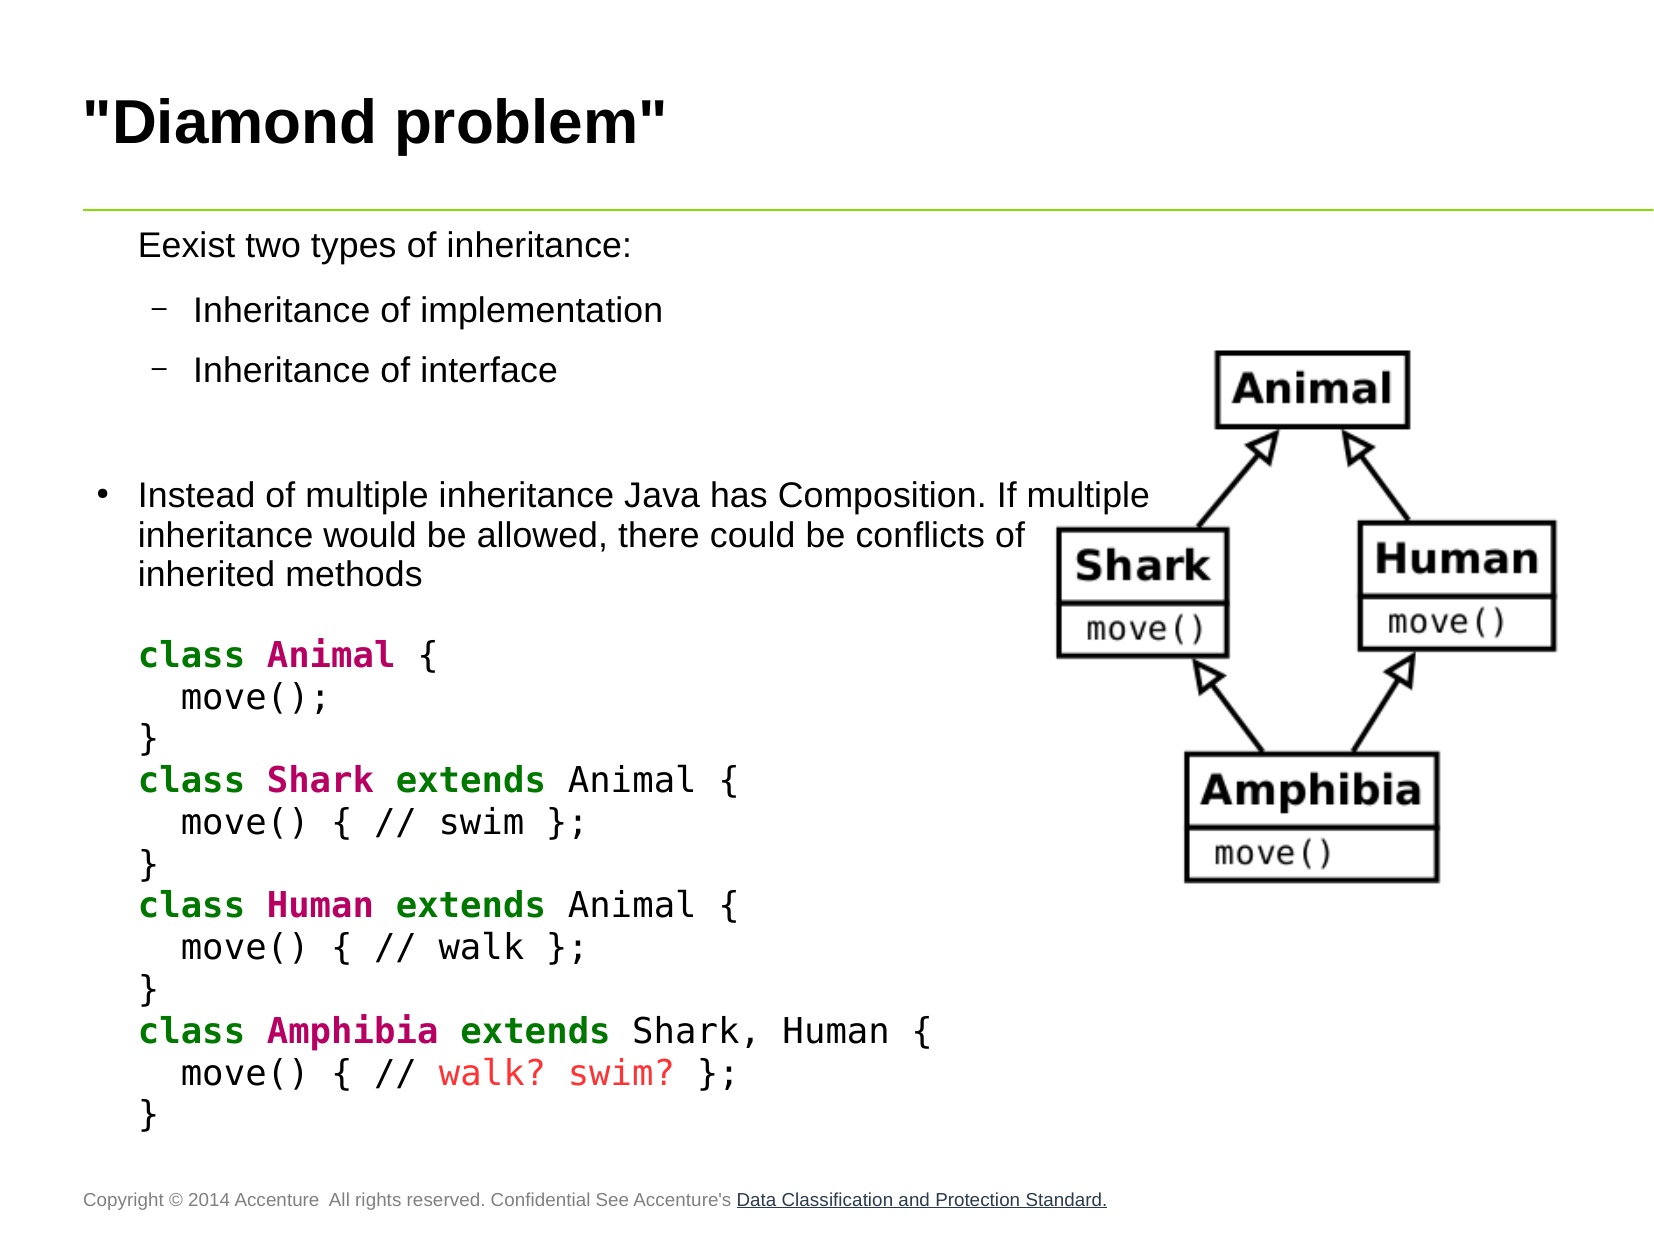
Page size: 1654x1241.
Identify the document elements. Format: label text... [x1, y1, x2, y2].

title "Diamond problem" [82, 49, 1571, 196]
picture [1170, 300, 1607, 910]
list Eexist two types of inheritance: Inheritance of implementation Inheritance of interface Instead of multiple inheritance Java has Composition. If multiple inheritance would be allowed, there could be conflicts of inherited methods class Animal { move(); } class Shark extends Animal { move() { // swim }; } class Human extends Animal { move() { // walk }; } class Amphibia extends Shark, Human { move() { // walk? swim? }; } [82, 225, 1170, 1186]
